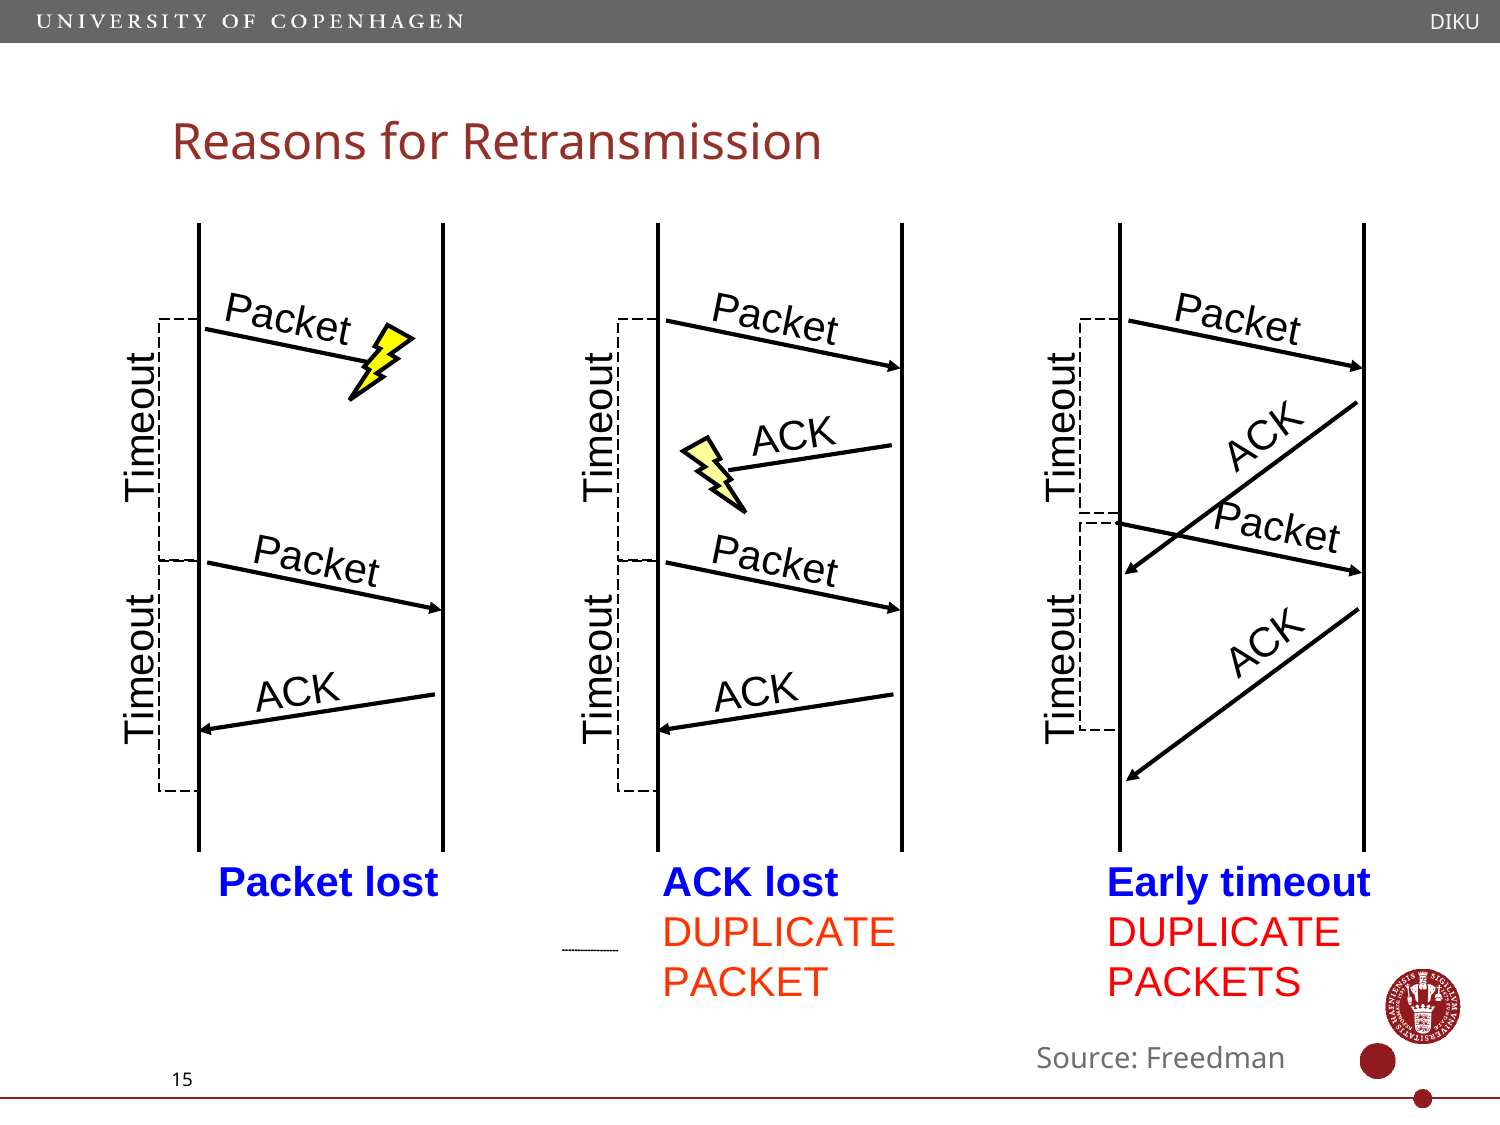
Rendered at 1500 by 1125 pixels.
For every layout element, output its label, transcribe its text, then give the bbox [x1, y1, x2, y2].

text_box Packet [204, 268, 372, 365]
text_box Timeout [562, 561, 628, 761]
text_box Timeout [1025, 319, 1091, 519]
text_box ACK [1196, 580, 1329, 702]
text_box [683, 437, 746, 513]
text_box Packet [691, 268, 860, 365]
text_box Packet [691, 510, 860, 607]
text_box Timeout [103, 561, 170, 761]
text_box Packet lost [203, 847, 454, 913]
title Reasons for Retransmission [171, 75, 1329, 171]
text_box Timeout [104, 318, 170, 519]
text_box Timeout [1024, 561, 1091, 761]
picture [0, 910, 1500, 1122]
text_box DIKU [469, 0, 1495, 43]
text_box Early timeout DUPLICATE PACKETS [1092, 847, 1387, 1013]
text_box Timeout [562, 319, 629, 519]
text_box [349, 324, 412, 401]
text_box <number> [171, 1067, 522, 1092]
text_box ACK [730, 392, 855, 475]
text_box ACK [234, 648, 359, 732]
text_box Source: Freedman [1021, 1031, 1341, 1083]
text_box Packet [1154, 268, 1322, 365]
text_box ACK [1195, 373, 1328, 485]
text_box ACK [692, 648, 818, 732]
text_box Packet [233, 510, 401, 607]
text_box ACK lost DUPLICATE PACKET [647, 847, 923, 1013]
text_box Packet [1193, 477, 1361, 573]
